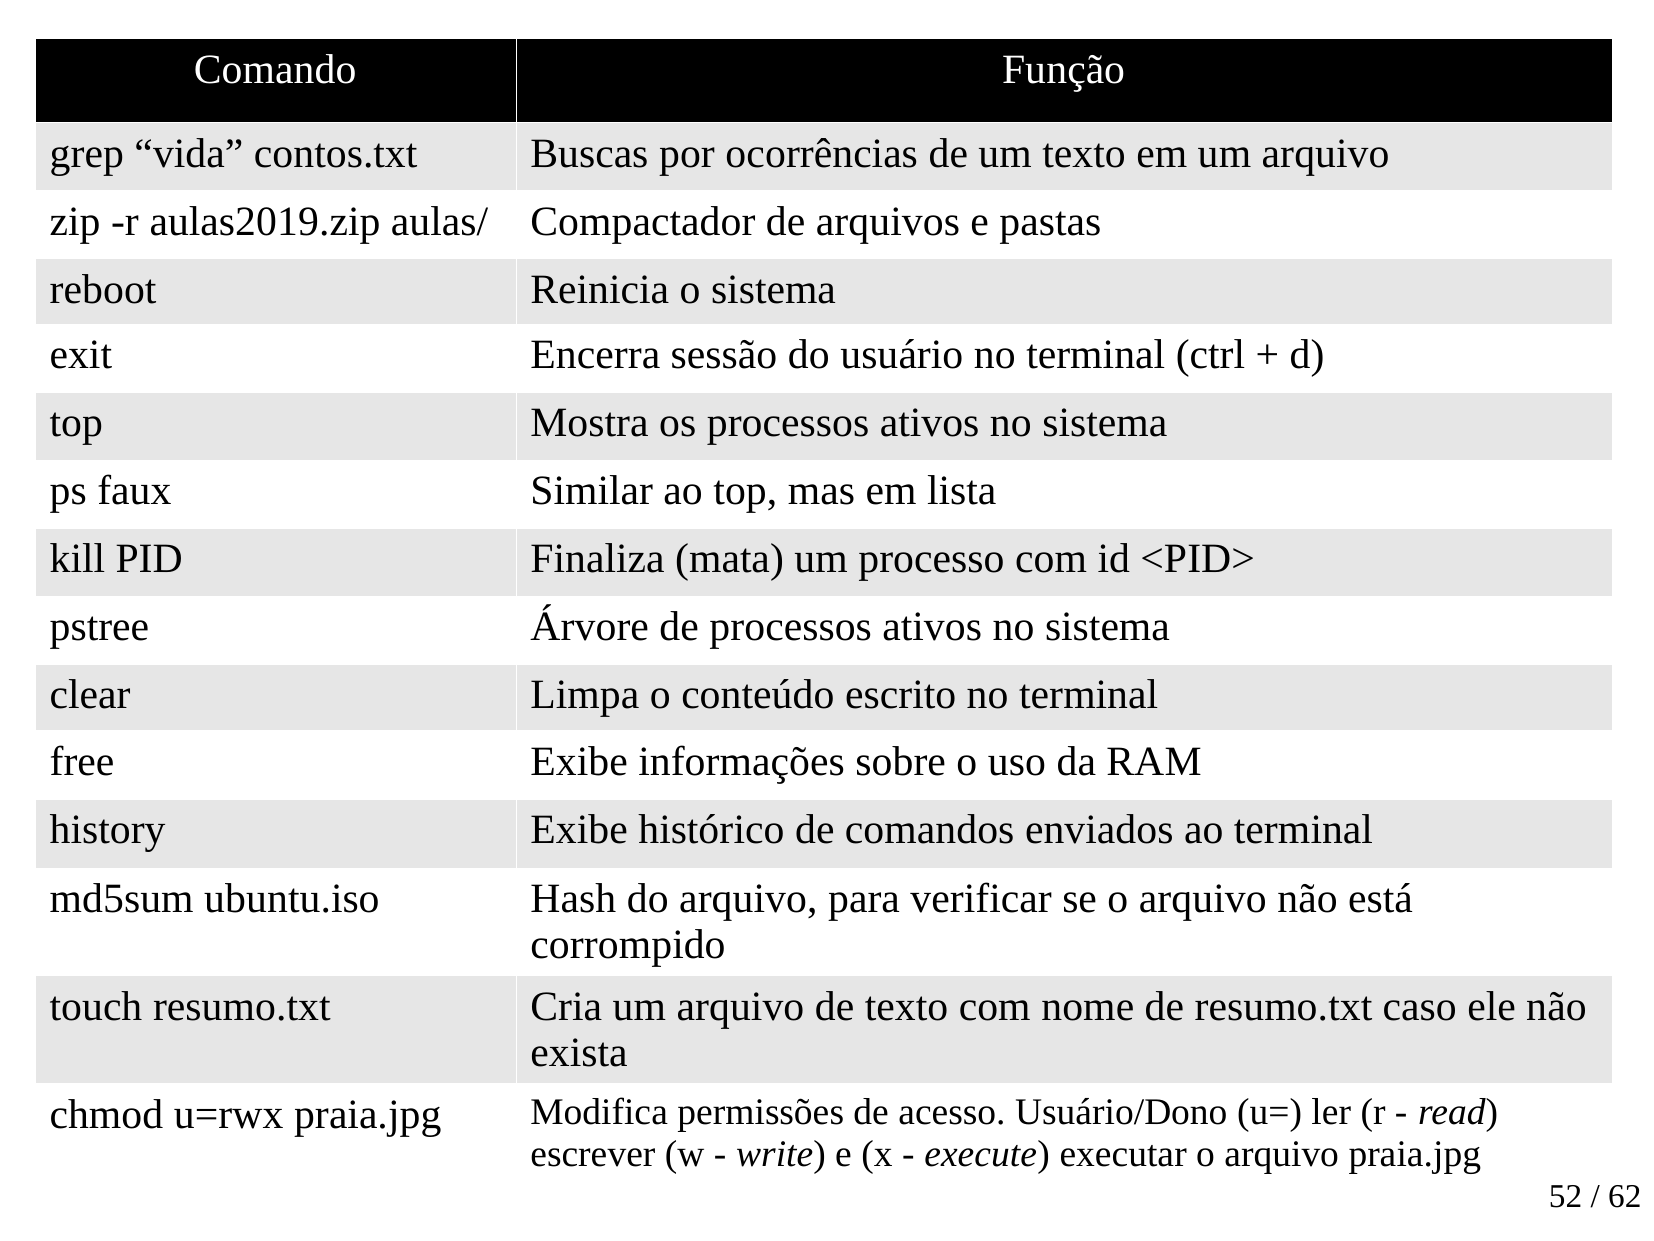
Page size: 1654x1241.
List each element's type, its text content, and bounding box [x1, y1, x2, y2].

table_cell kill PID [36, 529, 516, 596]
table_cell Árvore de processos ativos no sistema [517, 597, 1612, 664]
table_cell chmod u=rwx praia.jpg [36, 1084, 516, 1182]
table_cell Encerra sessão do usuário no terminal (ctrl + d) [517, 325, 1612, 392]
table_cell Cria um arquivo de texto com nome de resumo.txt caso ele não exista [517, 976, 1612, 1083]
table_cell Mostra os processos ativos no sistema [517, 393, 1612, 460]
table_cell top [36, 393, 516, 460]
table_cell grep “vida” contos.txt [36, 123, 516, 190]
table_cell Compactador de arquivos e pastas [517, 191, 1612, 258]
table_cell Modifica permissões de acesso. Usuário/Dono (u=) ler (r - read) escrever (w - write) e (x - execute) executar o arquivo praia.jpg [517, 1084, 1612, 1182]
table_cell history [36, 800, 516, 868]
table_cell Limpa o conteúdo escrito no terminal [517, 665, 1612, 730]
table_cell Finaliza (mata) um processo com id <PID> [517, 529, 1612, 596]
table_cell Reinicia o sistema [517, 259, 1612, 324]
table_cell Similar ao top, mas em lista [517, 461, 1612, 528]
table_cell clear [36, 665, 516, 730]
table_cell md5sum ubuntu.iso [36, 869, 516, 975]
table_cell zip -r aulas2019.zip aulas/ [36, 191, 516, 258]
table_header Comando [36, 39, 516, 122]
table_cell exit [36, 325, 516, 392]
table_cell Hash do arquivo, para verificar se o arquivo não está corrompido [517, 869, 1612, 975]
table_cell Buscas por ocorrências de um texto em um arquivo [517, 123, 1612, 190]
table_cell Exibe informações sobre o uso da RAM [517, 731, 1612, 799]
table_cell free [36, 731, 516, 799]
table_cell ps faux [36, 461, 516, 528]
table_cell pstree [36, 597, 516, 664]
table_cell touch resumo.txt [36, 976, 516, 1083]
table_cell reboot [36, 259, 516, 324]
table_cell Exibe histórico de comandos enviados ao terminal [517, 800, 1612, 868]
table_header Função [517, 39, 1612, 122]
